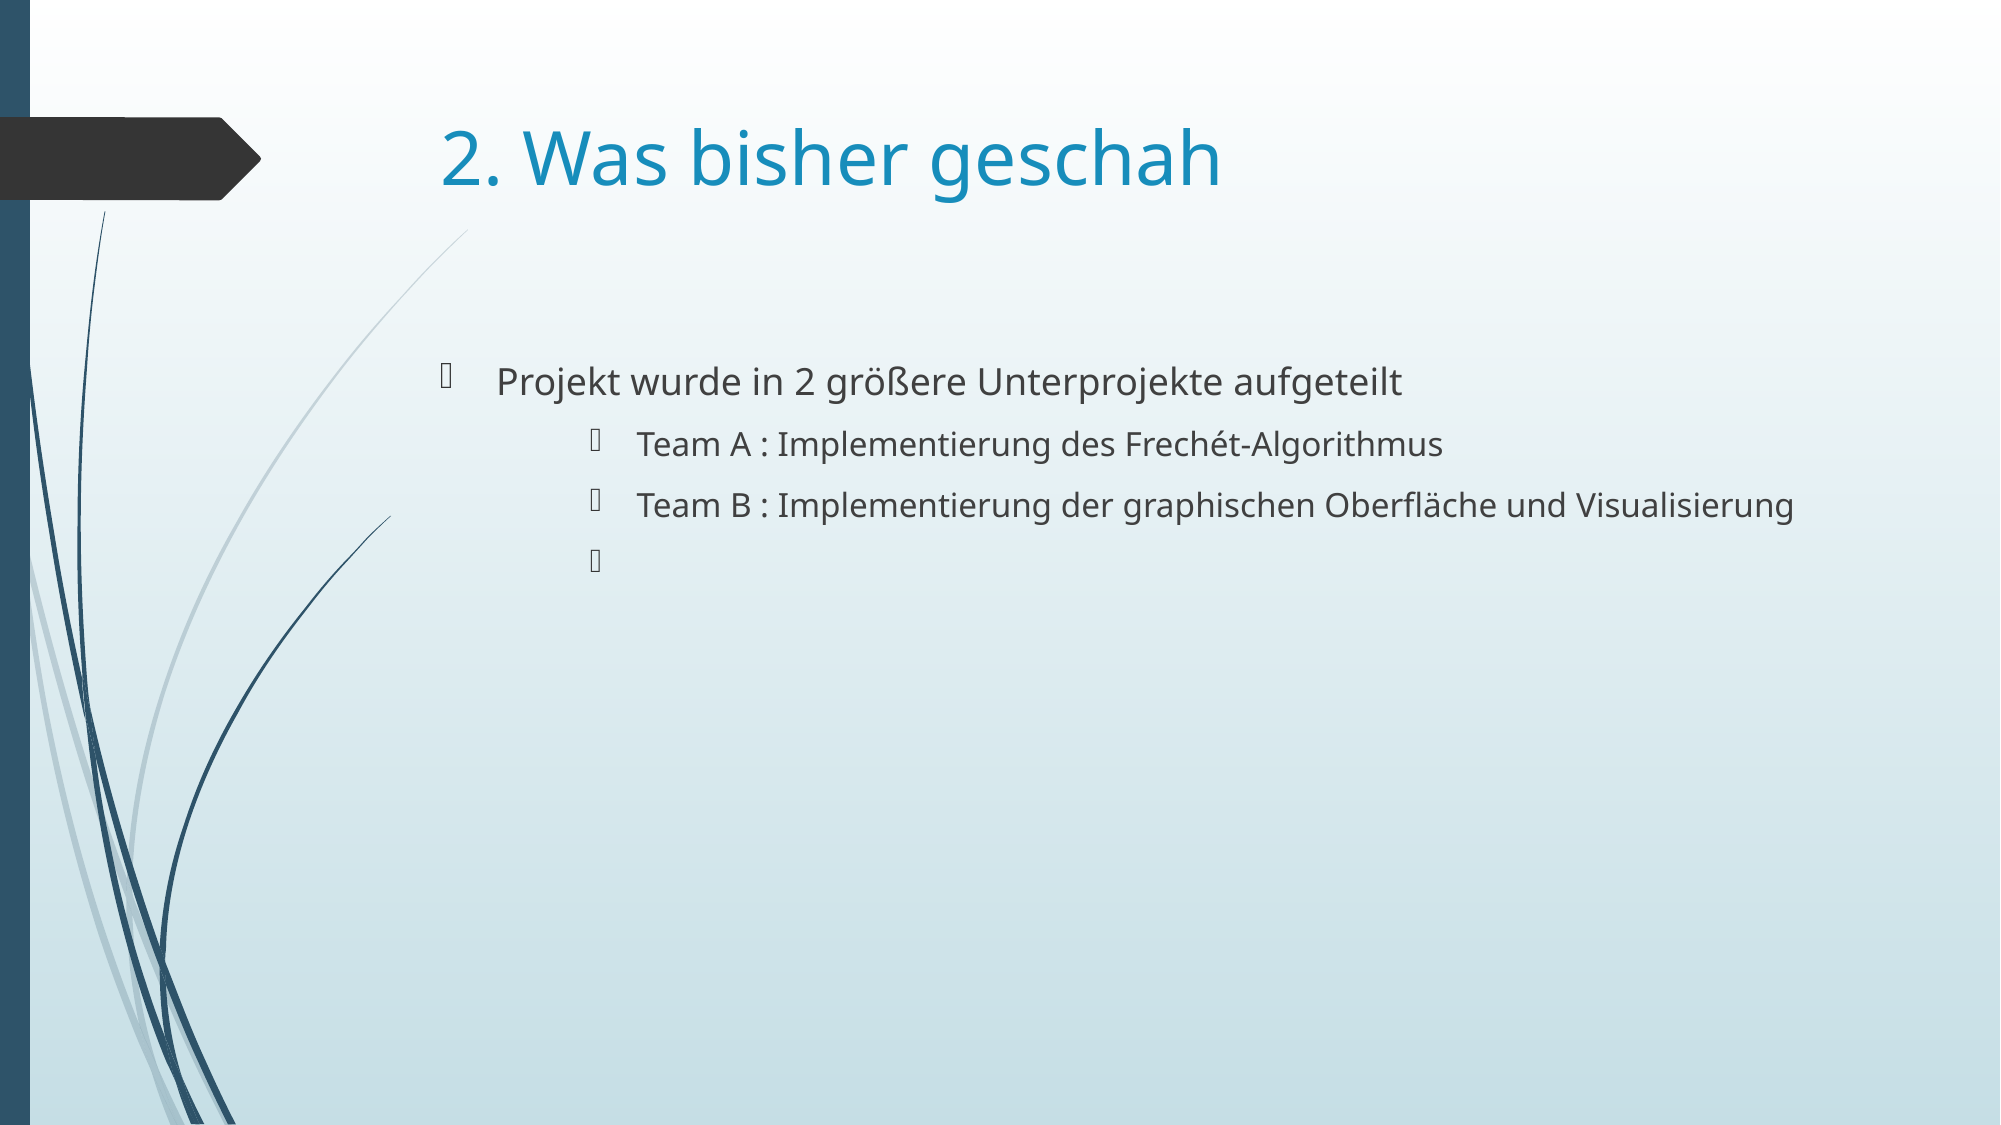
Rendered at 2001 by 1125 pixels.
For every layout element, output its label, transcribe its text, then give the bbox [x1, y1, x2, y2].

title 2. Was bisher geschah [425, 102, 1888, 313]
list Projekt wurde in 2 größere Unterprojekte aufgeteilt Team A : Implementierung des Frechét-Algorithmus Team B : Implementierung der graphischen Oberfläche und Visualisierung [424, 350, 1888, 970]
